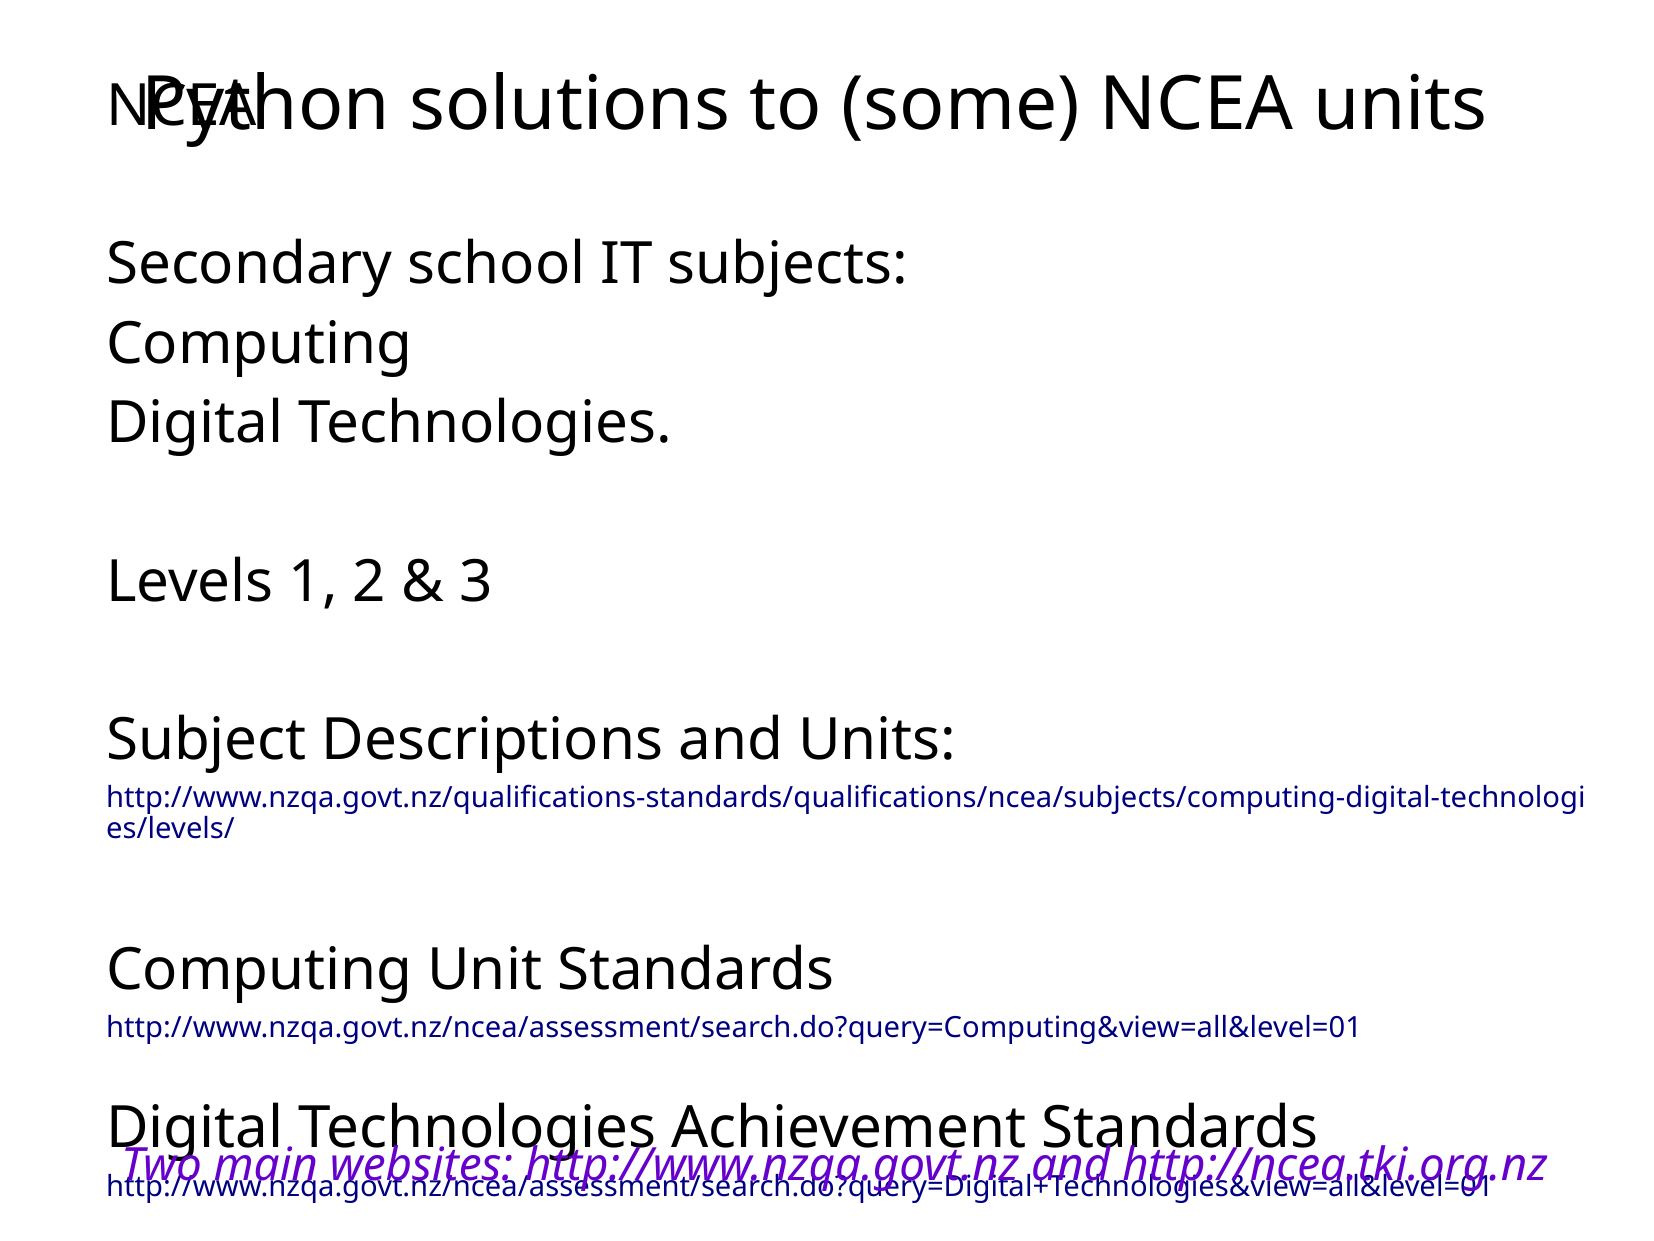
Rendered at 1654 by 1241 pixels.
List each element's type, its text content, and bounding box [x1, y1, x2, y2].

text_box Two main websites: http://www.nzqa.govt.nz and http://ncea.tki.org.nz [106, 1124, 1630, 1205]
title Python solutions to (some) NCEA units [70, 35, 1560, 166]
title NCEA Secondary school IT subjects: Computing Digital Technologies. Levels 1, 2 & 3 Subject Descriptions and Units: http://www.nzqa.govt.nz/qualifications-standards/qualifications/ncea/subjects/computing-digital-technologies/levels/ Computing Unit Standards http://www.nzqa.govt.nz/ncea/assessment/search.do?query=Computing&view=all&level=01 Digital Technologies Achievement Standards http://www.nzqa.govt.nz/ncea/assessment/search.do?query=Digital+Technologies&view=all&level=01 [106, 196, 1595, 1124]
